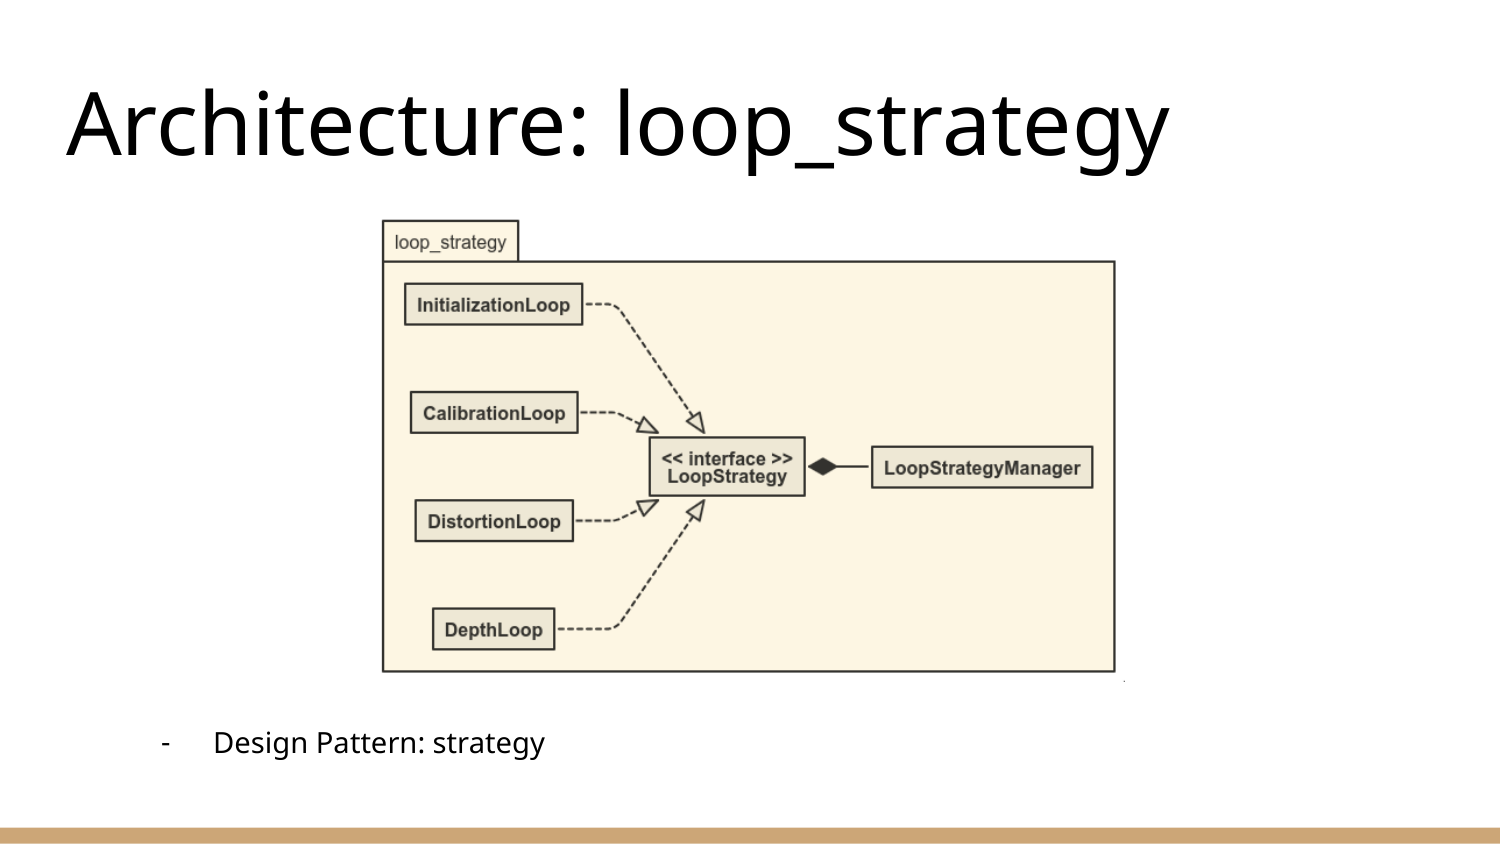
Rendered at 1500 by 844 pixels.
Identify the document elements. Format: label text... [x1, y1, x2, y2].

title Architecture: loop_strategy [51, 51, 1449, 189]
picture [375, 207, 1125, 682]
text_box Design Pattern: strategy [123, 709, 751, 783]
